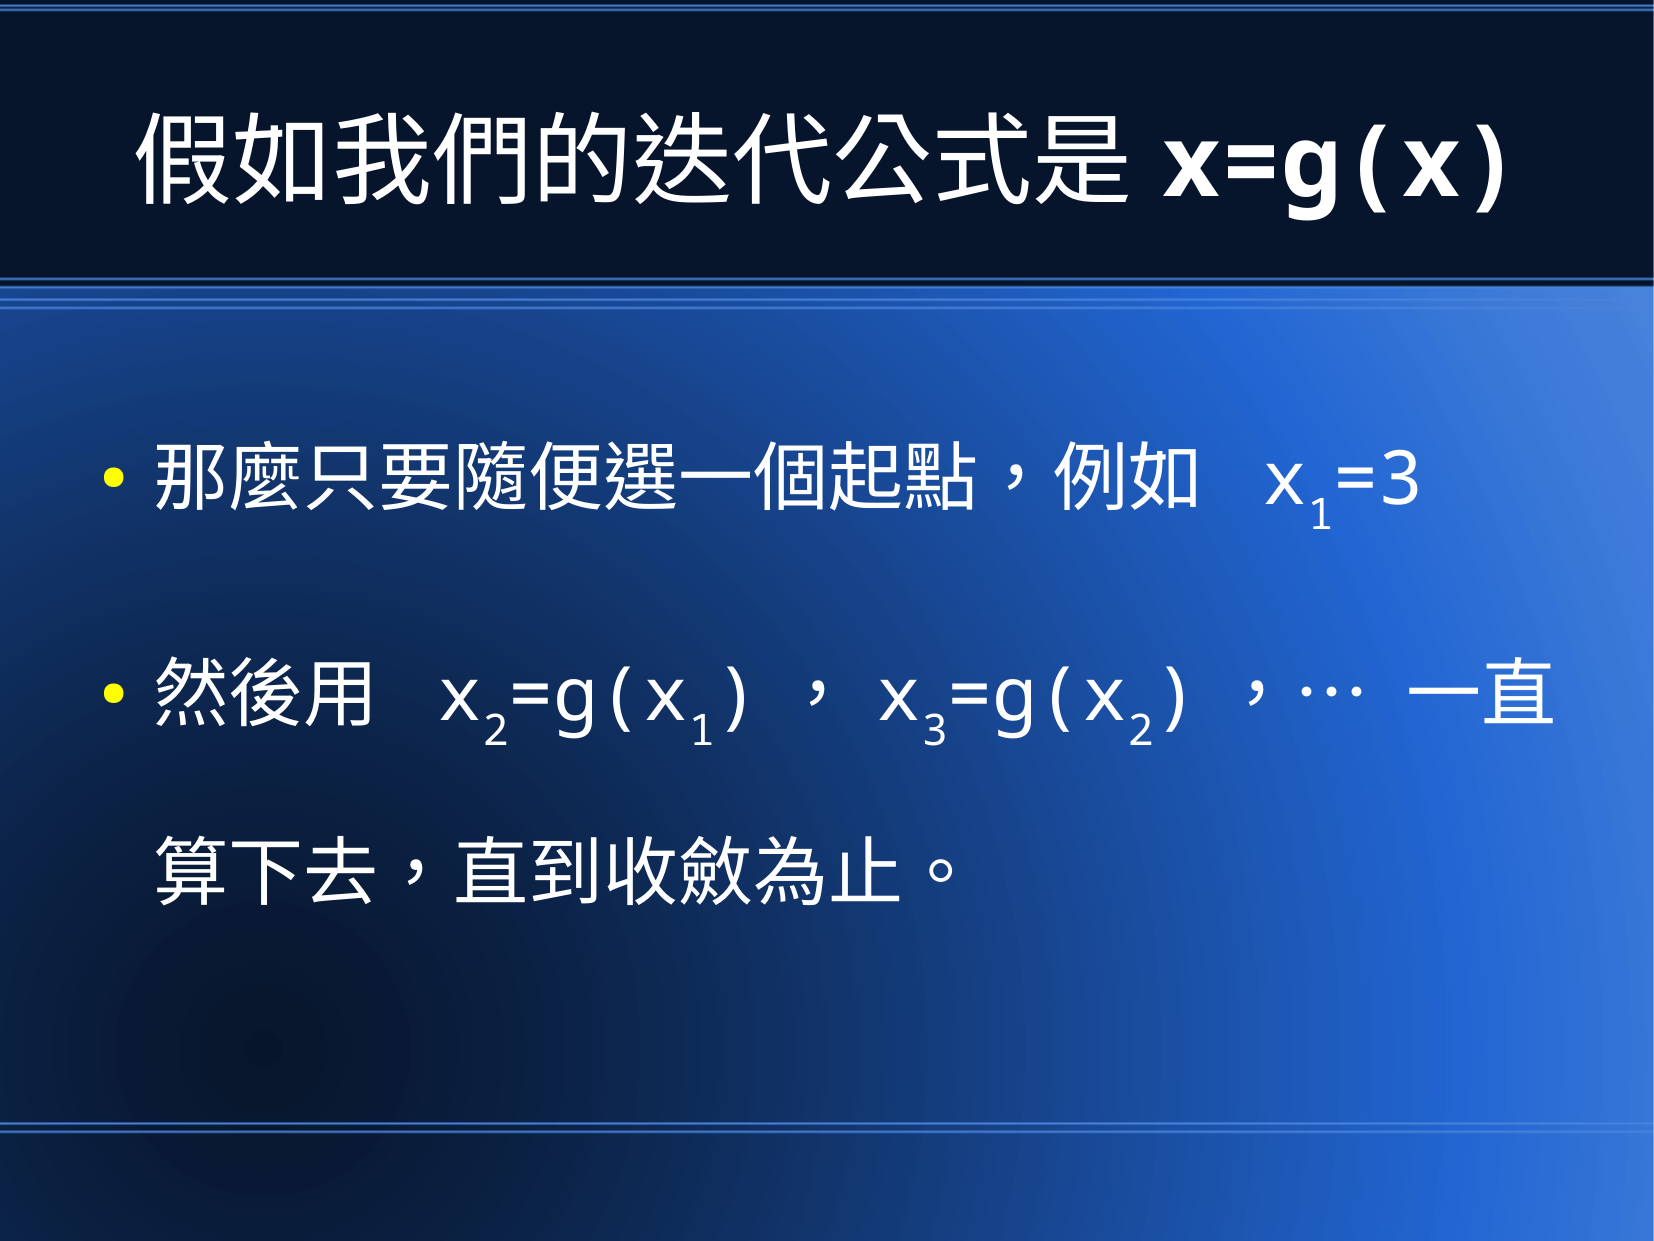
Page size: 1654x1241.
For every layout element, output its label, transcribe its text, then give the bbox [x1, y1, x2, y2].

picture [0, 0, 1654, 1241]
list 那麼只要隨便選一個起點，例如 x1=3 然後用 x2=g(x1)，x3=g(x2)，… 一直算下去，直到收斂為止。 [82, 355, 1571, 1241]
title 假如我們的迭代公式是x=g(x) [82, 49, 1571, 257]
